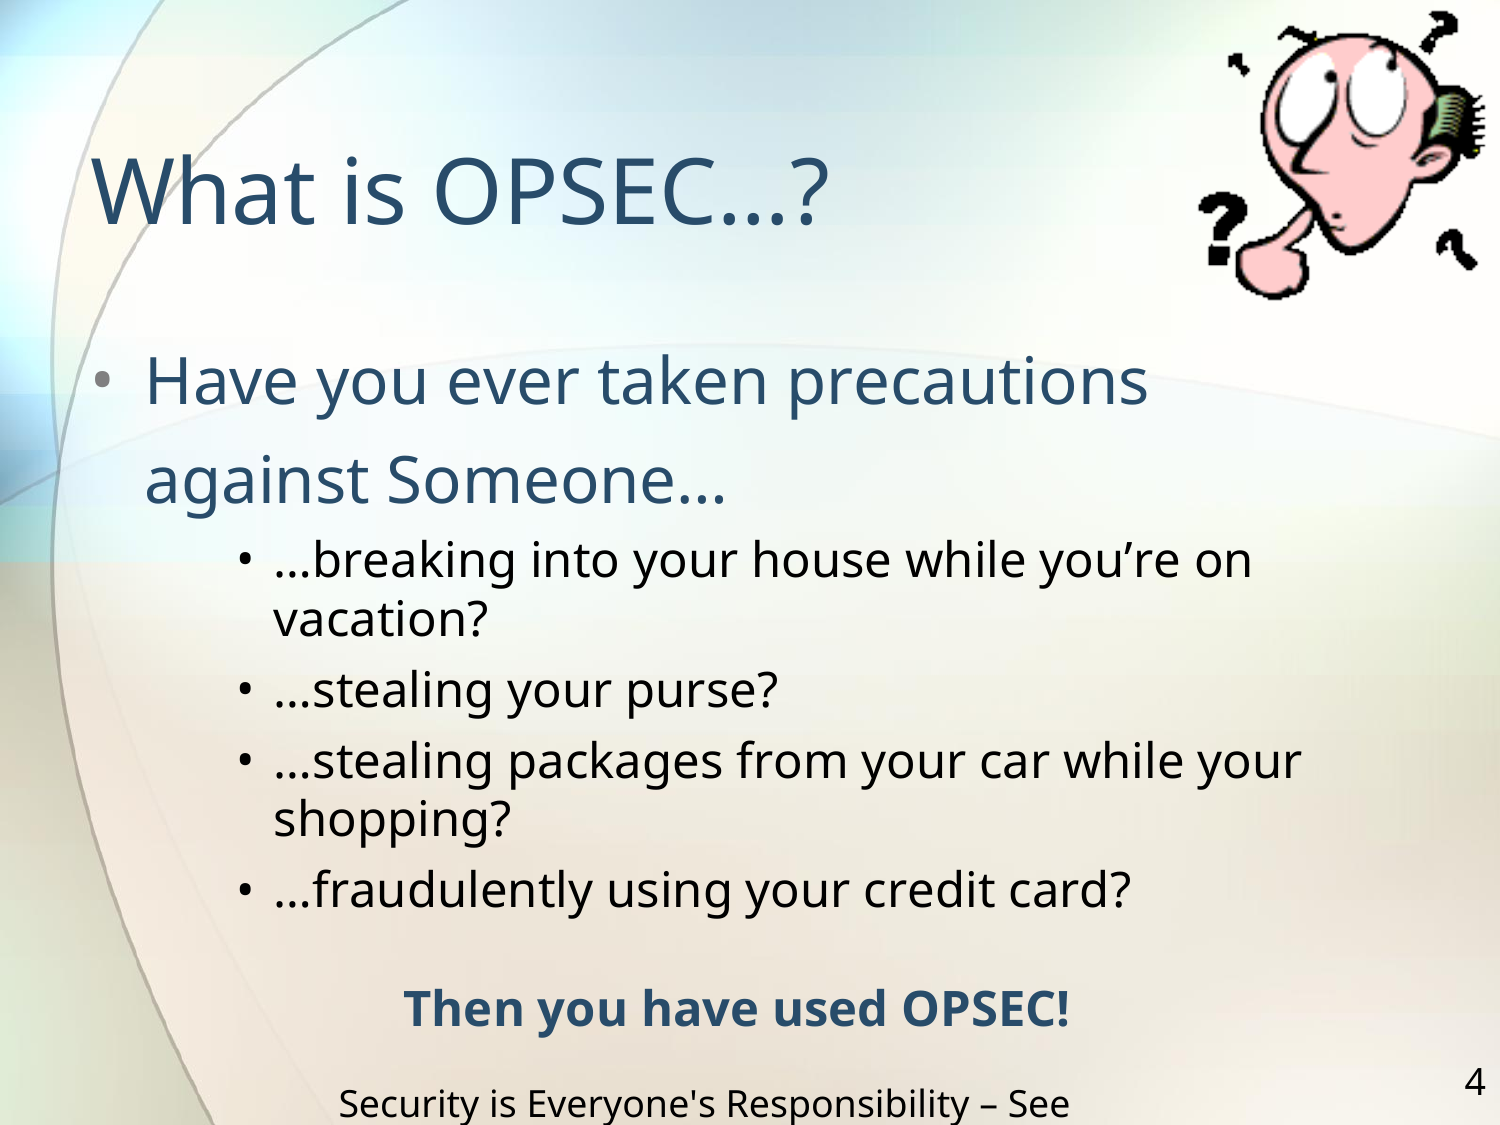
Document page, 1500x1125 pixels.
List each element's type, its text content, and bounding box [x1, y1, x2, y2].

picture [0, 0, 1500, 1125]
list Have you ever taken precautions against Someone… …breaking into your house while you’re on vacation? …stealing your purse? …stealing packages from your car while your shopping? …fraudulently using your credit card? Then you have used OPSEC! [74, 312, 1400, 1051]
title What is OPSEC…? [74, 112, 1184, 263]
text_box <number> [1449, 1050, 1500, 1125]
text_box Security is Everyone's Responsibility – See Something, Say Something! [323, 1071, 1177, 1125]
